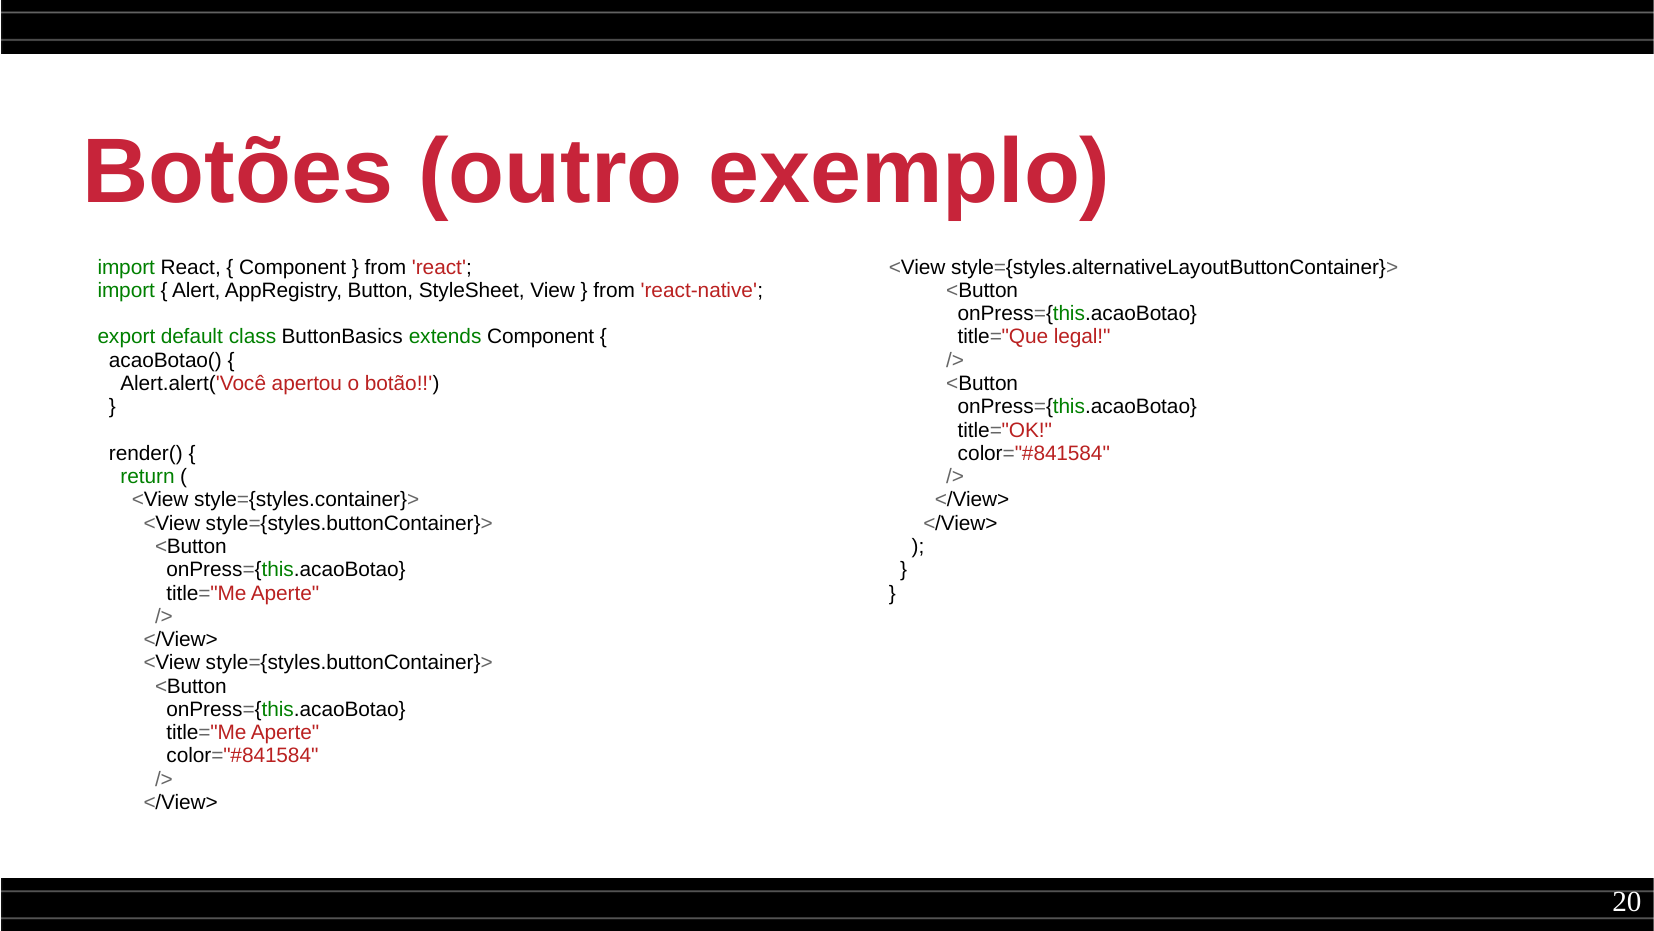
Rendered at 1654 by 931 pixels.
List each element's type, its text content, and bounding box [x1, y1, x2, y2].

text_box <View style={styles.alternativeLayoutButtonContainer}> <Button onPress={this.acaoBotao} title="Que legal!" /> <Button onPress={this.acaoBotao} title="OK!" color="#841584" /> </View> </View> ); } } [874, 248, 1583, 612]
text_box import React, { Component } from 'react'; import { Alert, AppRegistry, Button, StyleSheet, View } from 'react-native'; export default class ButtonBasics extends Component { acaoBotao() { Alert.alert('Você apertou o botão!!') } render() { return ( <View style={styles.container}> <View style={styles.buttonContainer}> <Button onPress={this.acaoBotao} title="Me Aperte" /> </View> <View style={styles.buttonContainer}> <Button onPress={this.acaoBotao} title="Me Aperte" color="#841584" /> </View> [82, 248, 804, 845]
picture [1, 878, 1654, 931]
title Botões (outro exemplo) [82, 92, 1571, 249]
picture [1, 0, 1654, 54]
